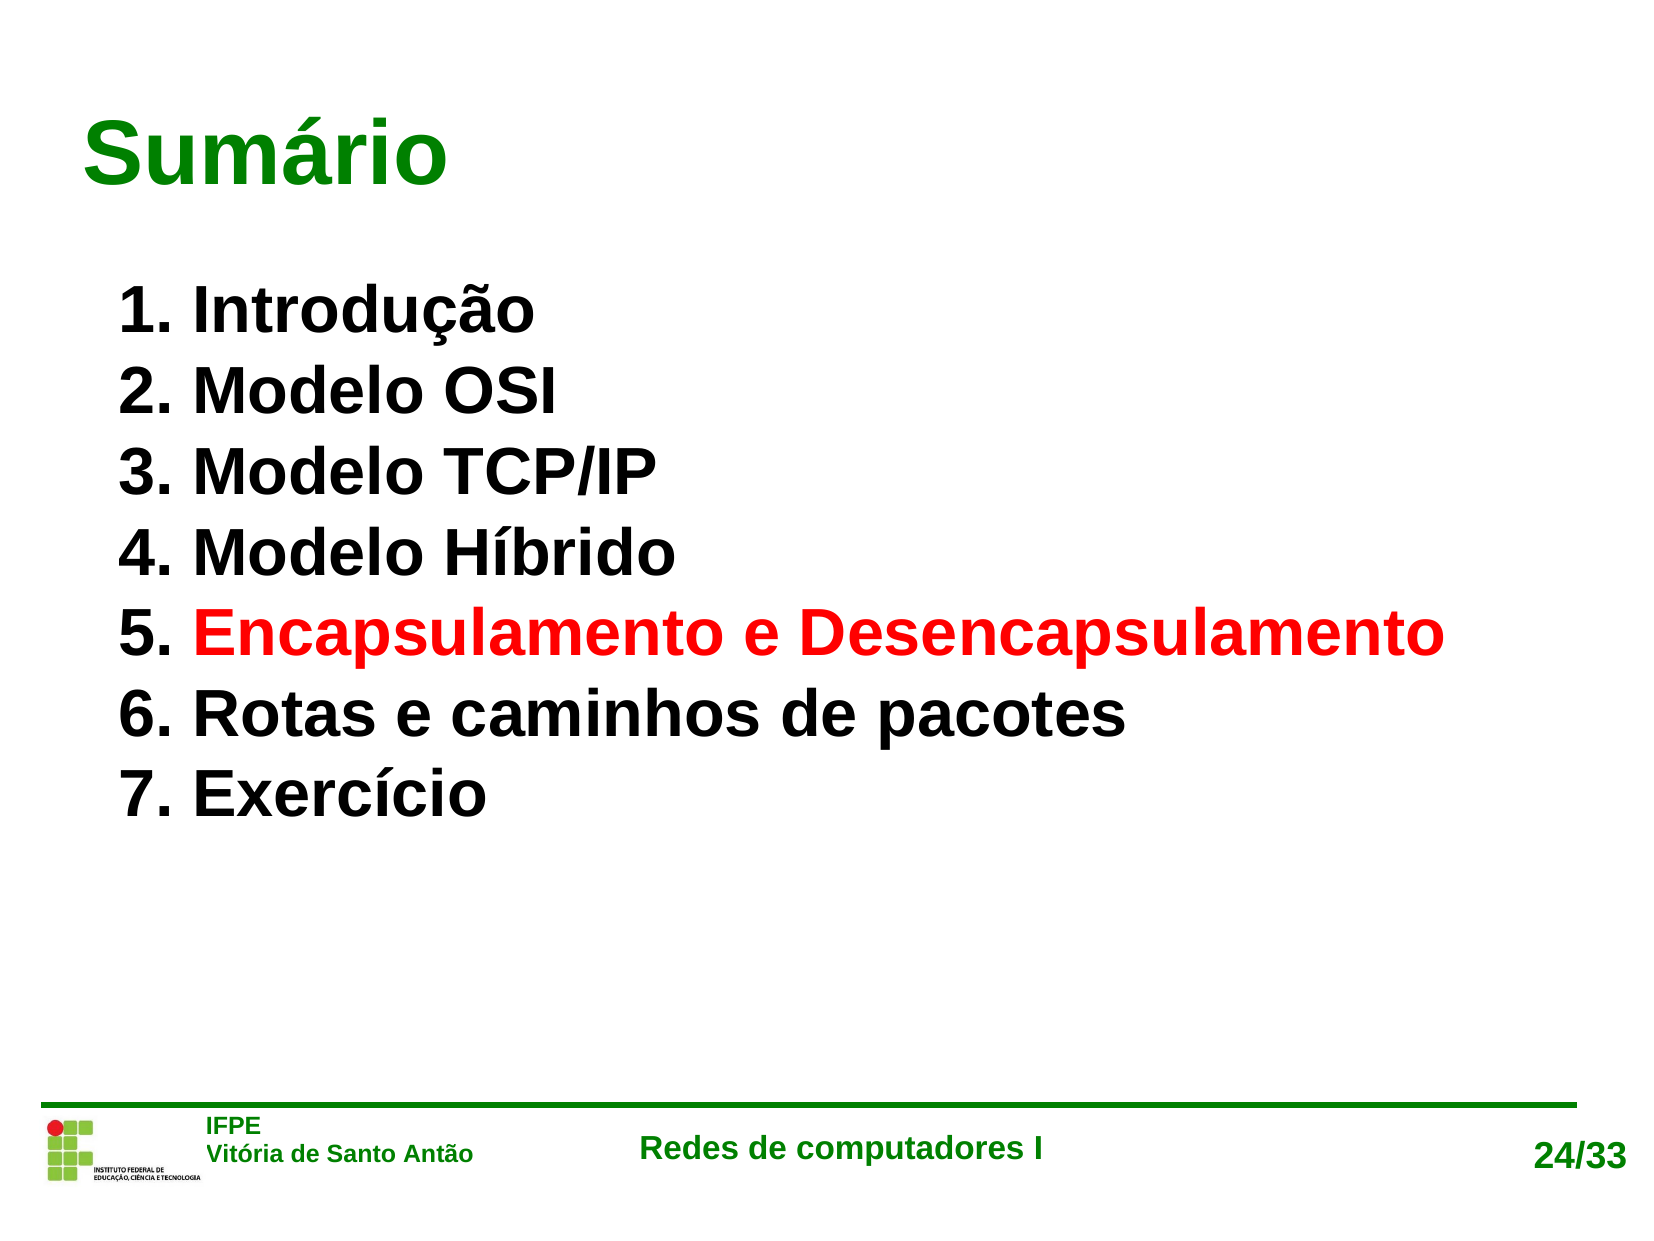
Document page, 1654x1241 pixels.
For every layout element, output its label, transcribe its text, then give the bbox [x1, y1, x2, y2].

title Sumário [82, 49, 1571, 257]
picture [39, 1111, 207, 1191]
list Introdução Modelo OSI Modelo TCP/IP Modelo Híbrido Encapsulamento e Desencapsulamento Rotas e caminhos de pacotes Exercício [82, 272, 1571, 1091]
